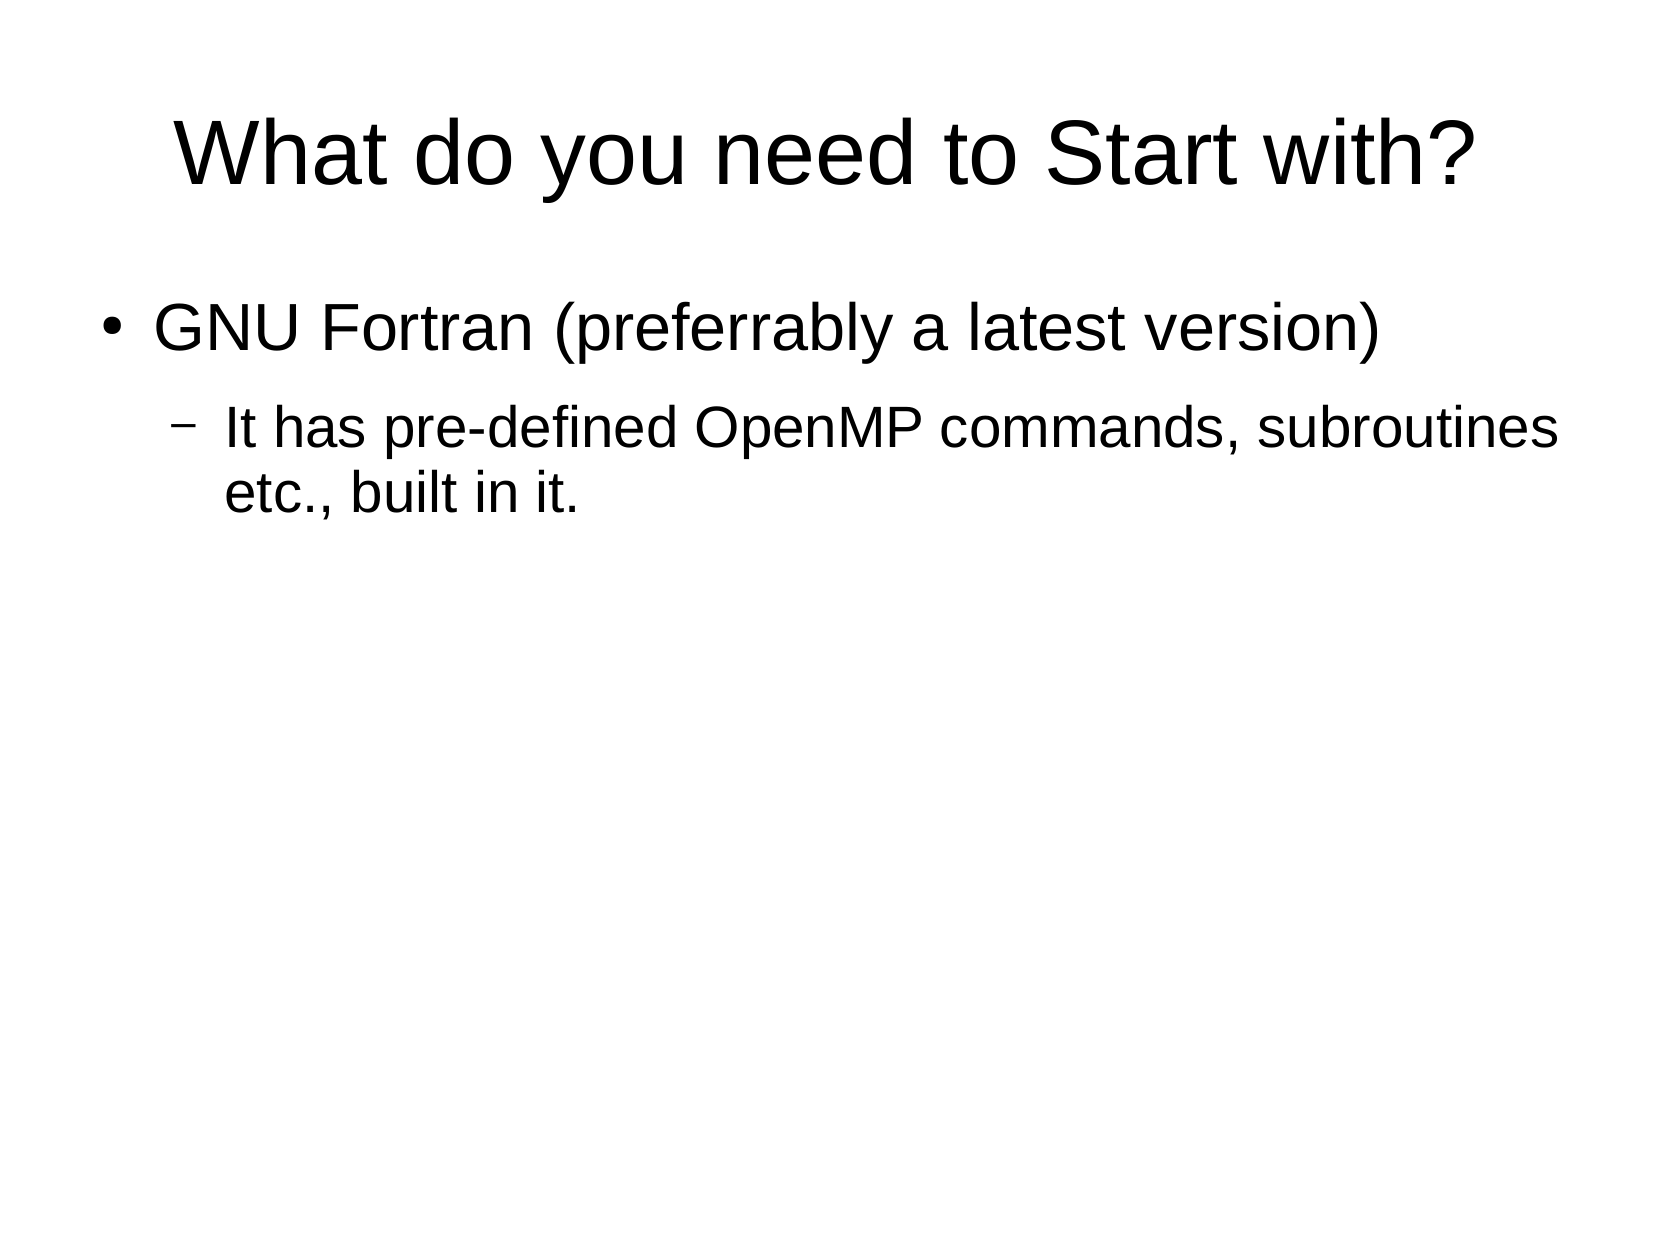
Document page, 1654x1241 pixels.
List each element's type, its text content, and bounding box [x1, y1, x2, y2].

list GNU Fortran (preferrably a latest version) It has pre-defined OpenMP commands, subroutines etc., built in it. [82, 290, 1571, 1010]
title What do you need to Start with? [82, 49, 1571, 257]
